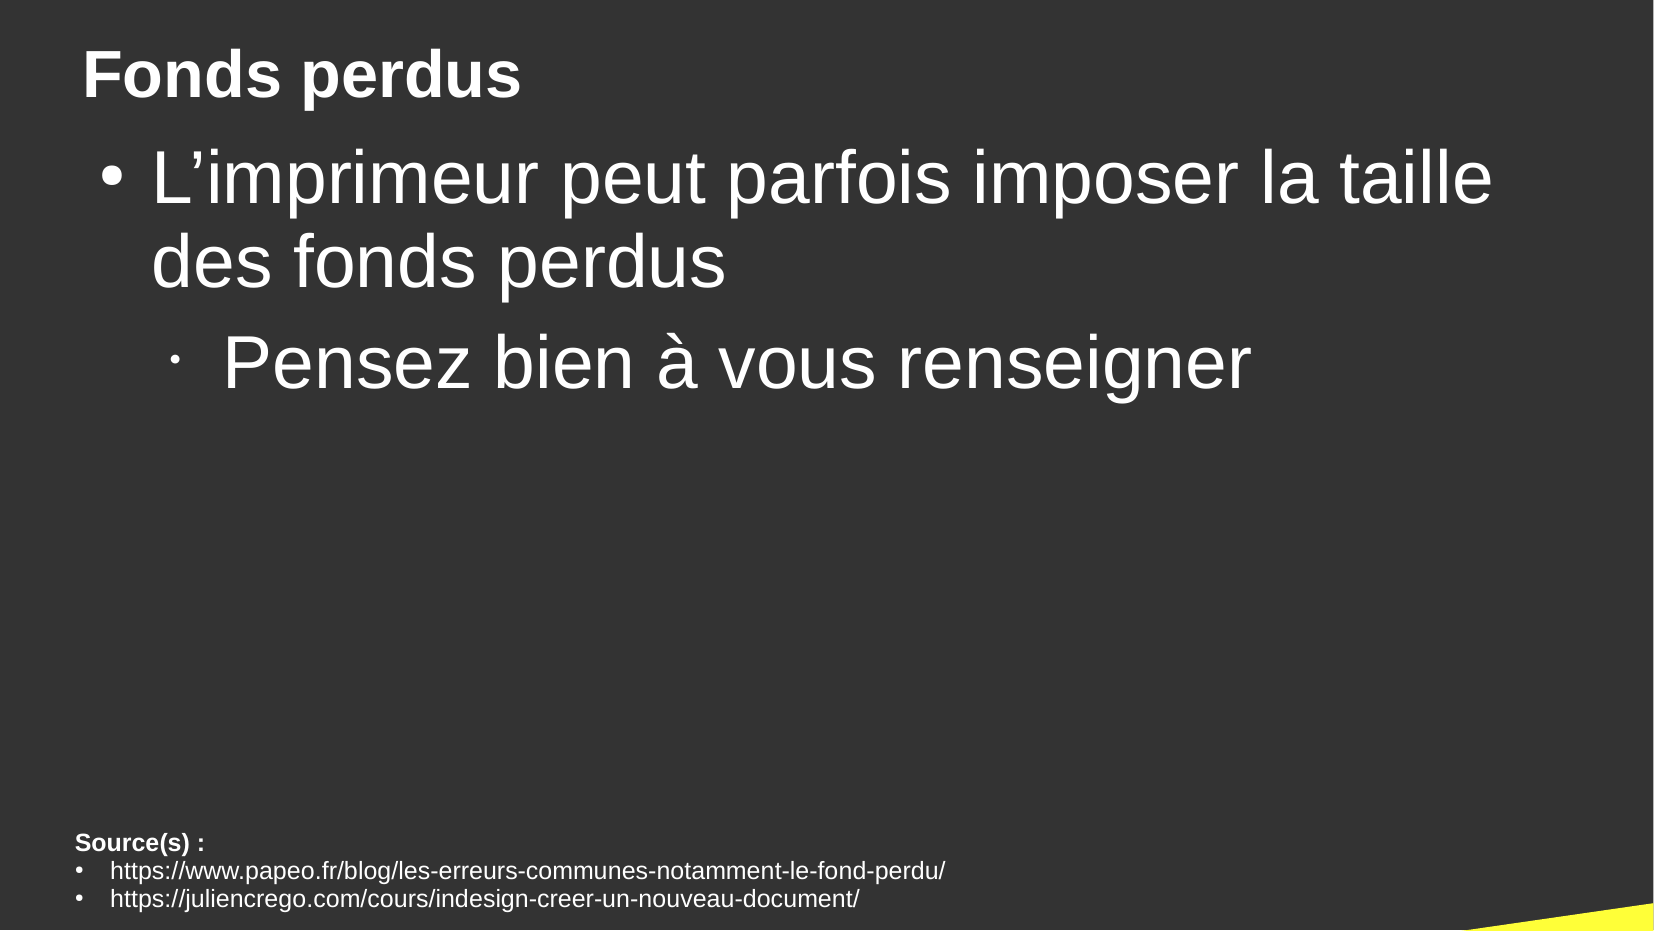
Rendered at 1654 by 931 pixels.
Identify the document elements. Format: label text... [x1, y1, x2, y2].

title Fonds perdus [82, 37, 1571, 122]
text_box [1460, 903, 1654, 931]
text_box Source(s) : https://www.papeo.fr/blog/les-erreurs-communes-notamment-le-fond-perdu/ https://juliencrego.com/cours/indesign-creer-un-nouveau-document/ [60, 821, 1546, 921]
list L’imprimeur peut parfois imposer la taille des fonds perdus Pensez bien à vous renseigner [80, 135, 1620, 508]
